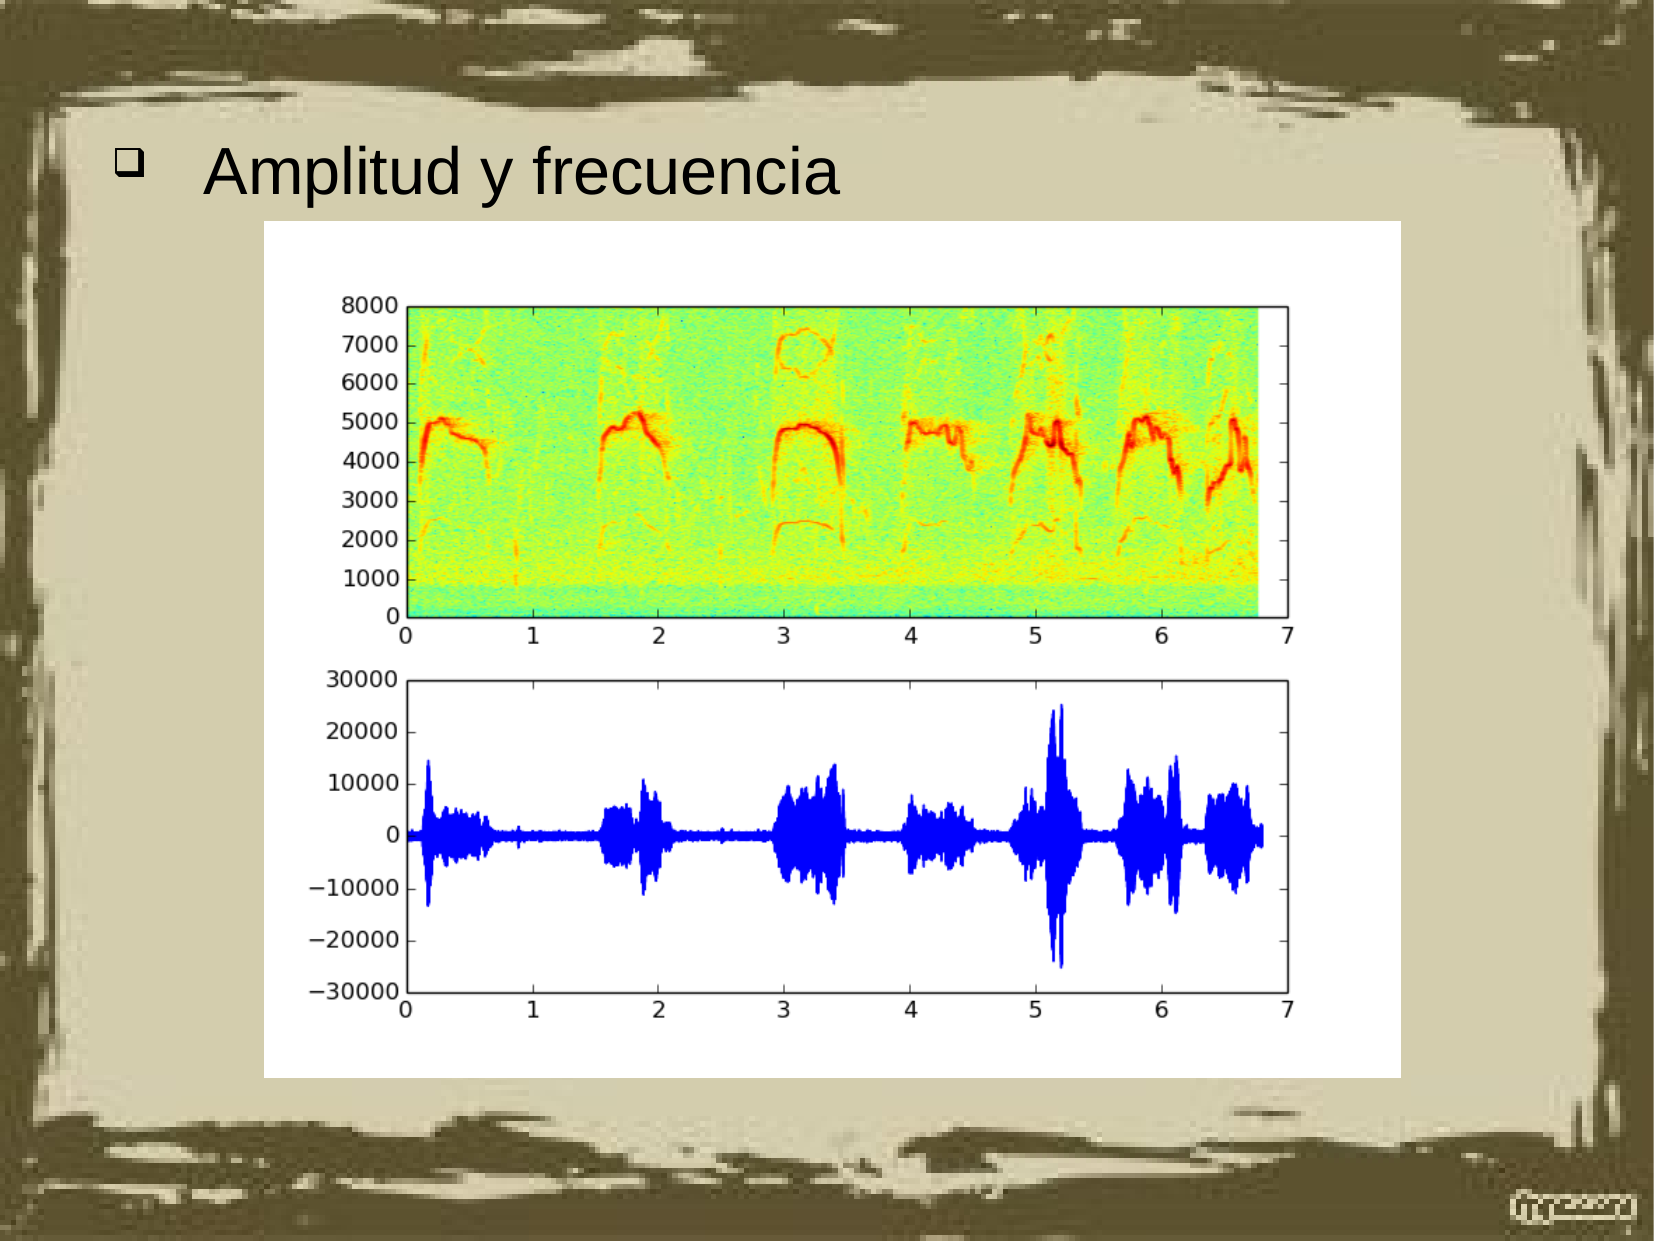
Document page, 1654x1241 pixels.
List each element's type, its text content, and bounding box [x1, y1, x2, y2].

picture [0, 0, 1654, 1241]
text_box Amplitud y frecuencia [111, 127, 1601, 848]
